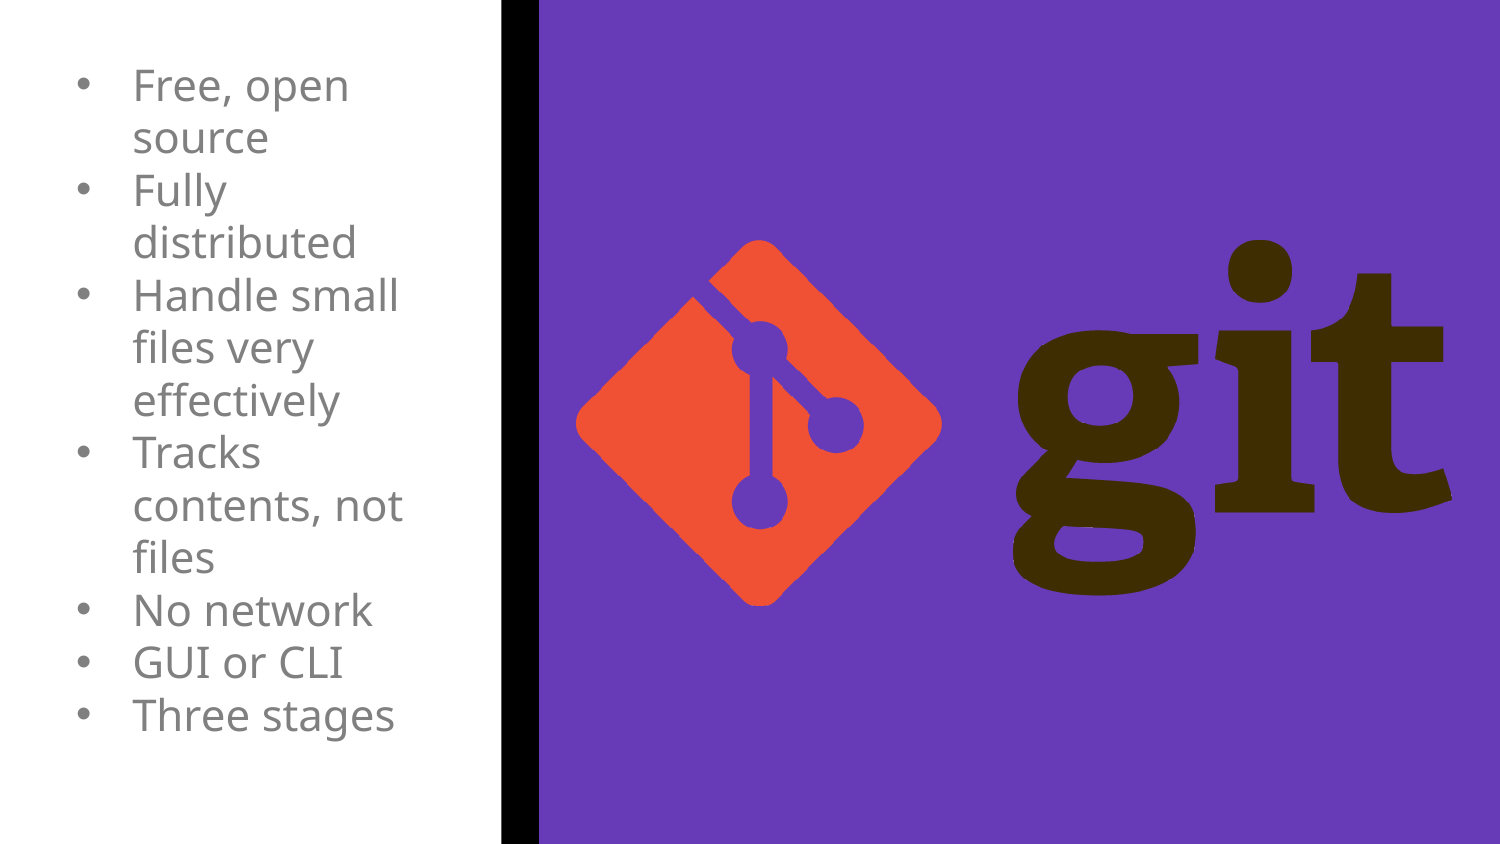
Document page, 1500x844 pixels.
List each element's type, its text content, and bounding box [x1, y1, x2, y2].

picture [576, 240, 1452, 606]
text_box Free, open source Fully distributed Handle small files very effectively Tracks contents, not files No network GUI or CLI Three stages [61, 675, 476, 755]
